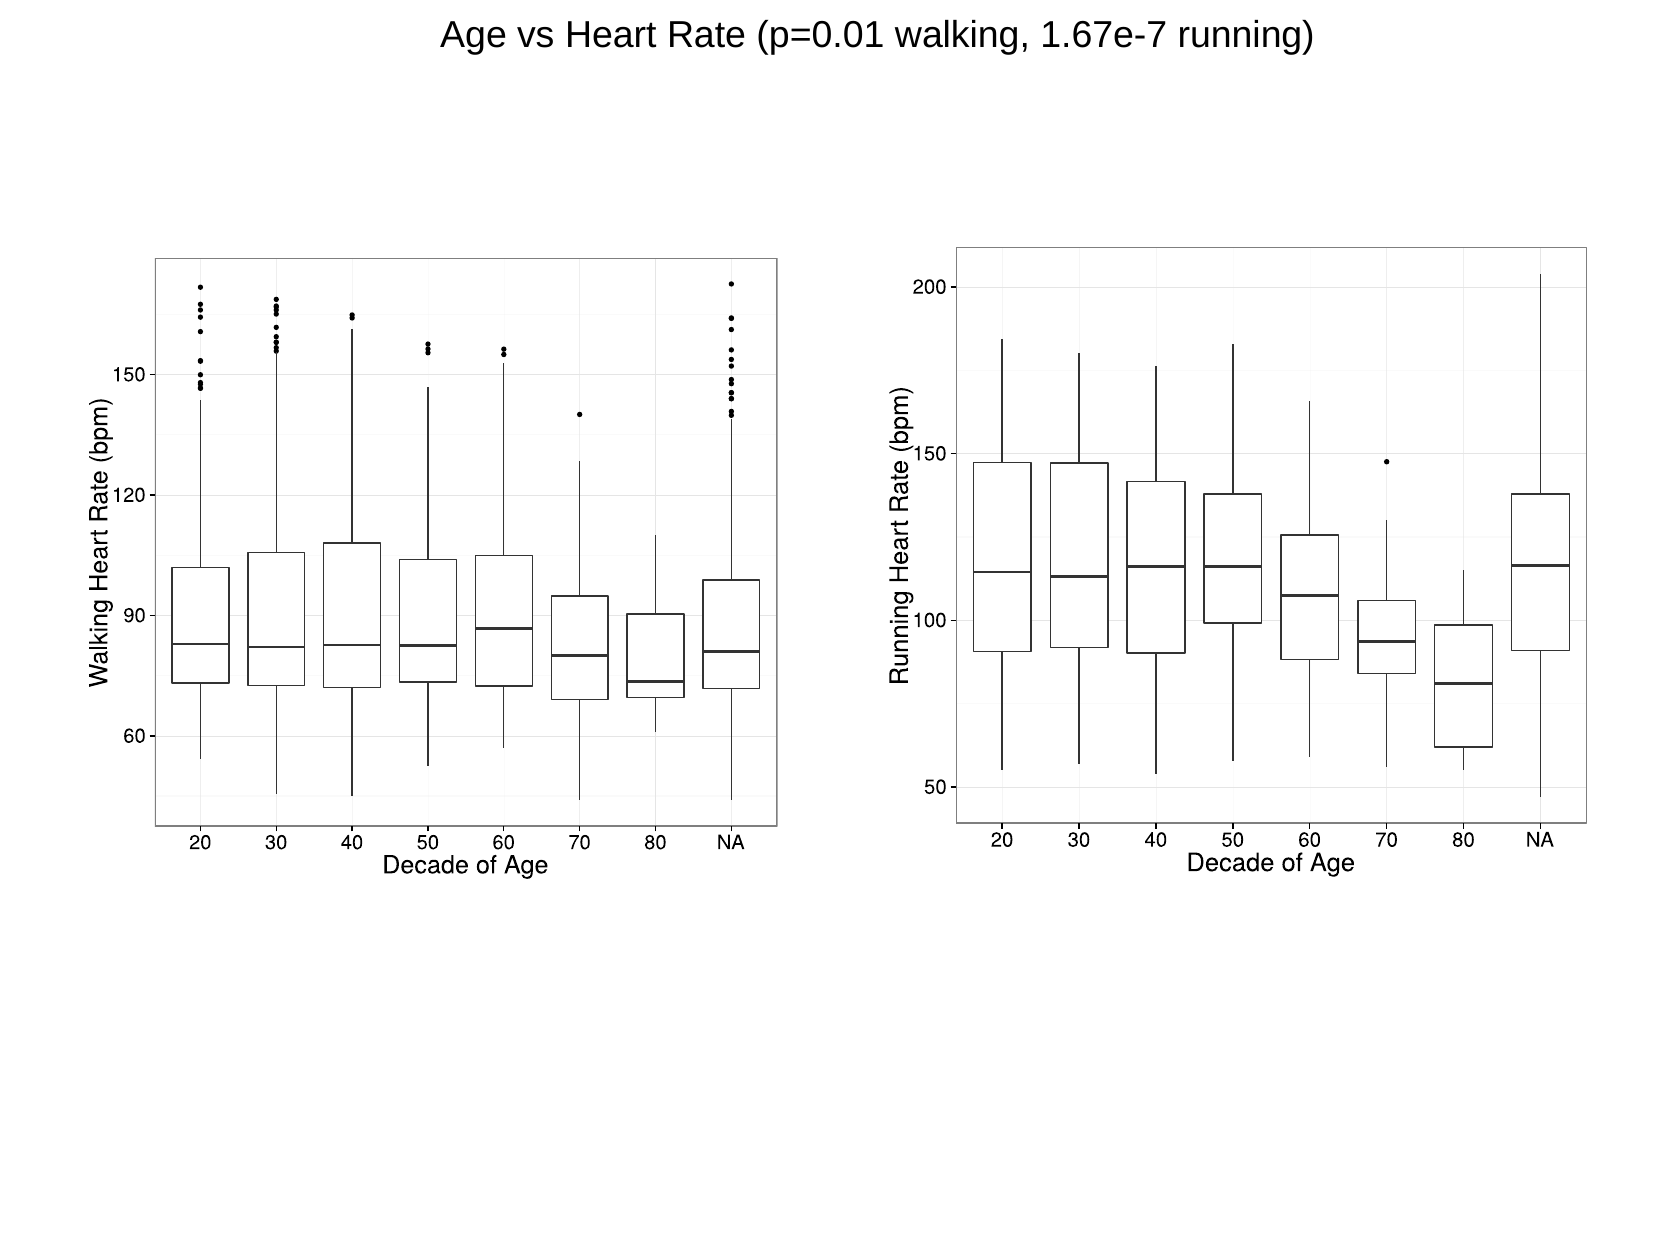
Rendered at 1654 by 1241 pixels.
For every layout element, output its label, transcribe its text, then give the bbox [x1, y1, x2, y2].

text_box Age vs Heart Rate (p=0.01 walking, 1.67e-7 running) [360, 6, 1396, 64]
picture [75, 240, 796, 888]
picture [875, 229, 1606, 886]
